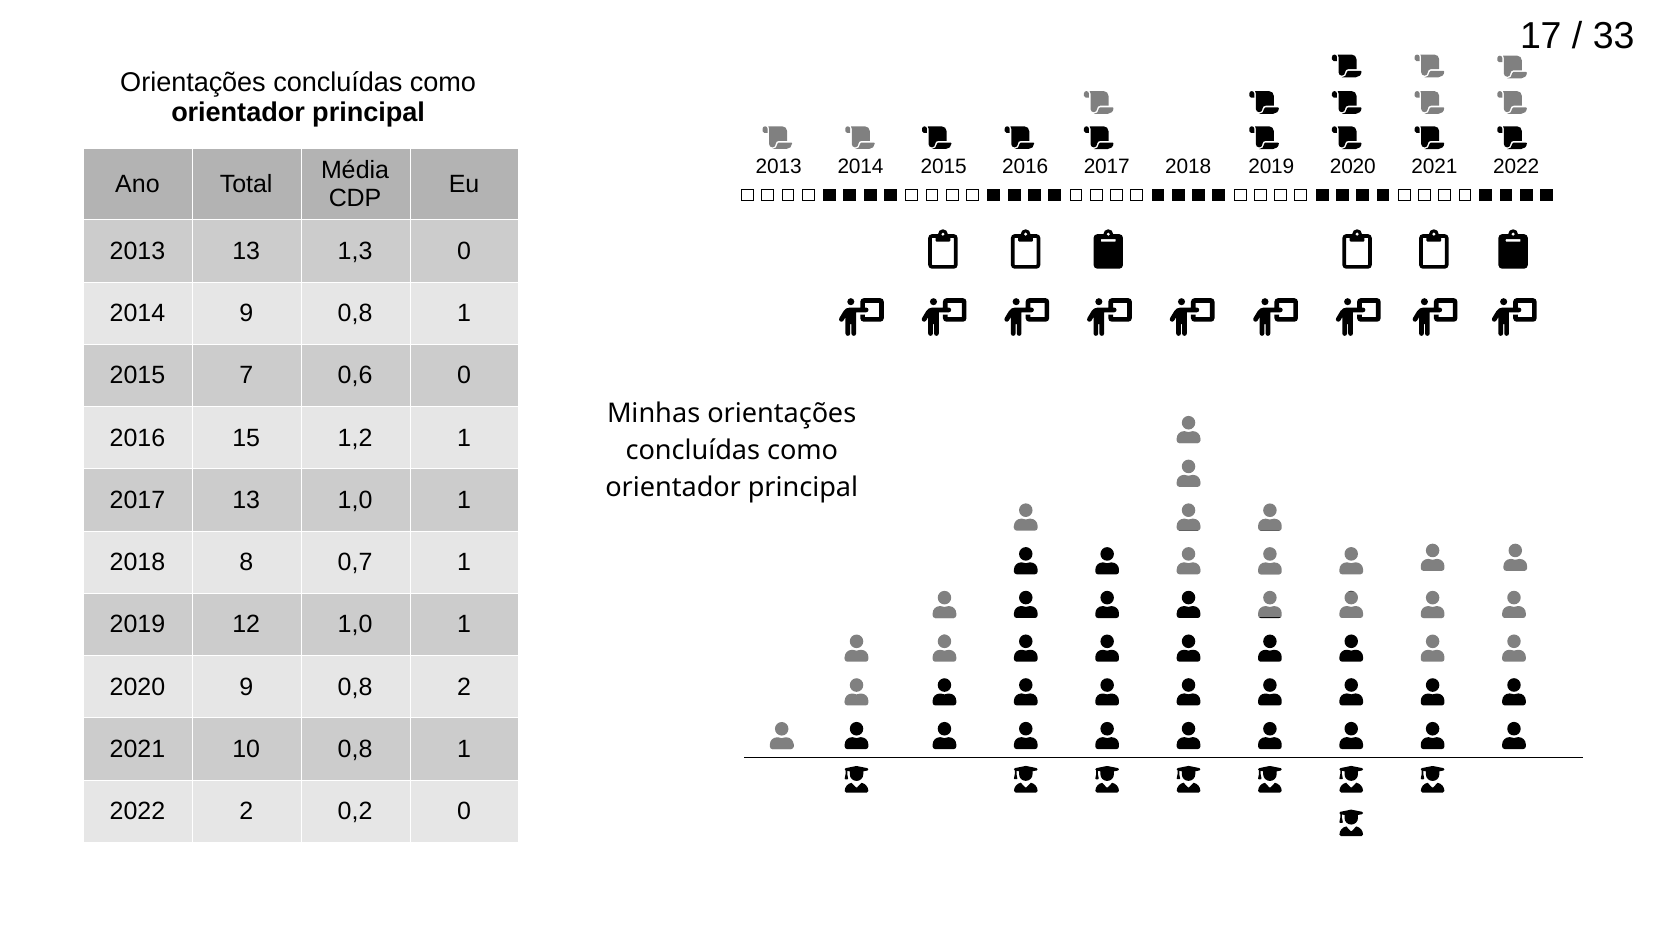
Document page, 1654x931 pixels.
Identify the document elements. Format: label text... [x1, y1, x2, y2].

picture [1167, 298, 1215, 336]
picture [1001, 298, 1050, 336]
picture [1339, 721, 1364, 750]
text_box [1540, 189, 1553, 201]
text_box [1420, 590, 1446, 619]
picture [1419, 229, 1449, 269]
text_box [1338, 547, 1365, 576]
picture [1342, 229, 1372, 269]
picture [1420, 678, 1445, 706]
picture [1339, 765, 1364, 793]
table_cell 9 [193, 656, 301, 717]
text_box [1257, 545, 1284, 575]
text_box [1479, 189, 1492, 201]
table_cell 10 [193, 718, 301, 780]
picture [1339, 634, 1364, 662]
table_header Total [193, 149, 301, 219]
text_box [1008, 189, 1021, 201]
text_box [1501, 634, 1528, 663]
table_cell 0,2 [302, 781, 410, 842]
text_box 2015 [905, 147, 982, 186]
table_cell 2016 [84, 407, 192, 468]
text_box [1174, 458, 1201, 488]
text_box [802, 189, 815, 201]
picture [1095, 634, 1119, 662]
table_cell 2019 [84, 594, 192, 655]
picture [1010, 229, 1041, 269]
table_cell 1,2 [302, 407, 410, 468]
table_cell 2018 [84, 532, 192, 593]
text_box [1152, 189, 1164, 201]
text_box [905, 189, 918, 201]
text_box [1234, 189, 1247, 201]
picture [844, 766, 869, 793]
picture [928, 229, 958, 269]
table_cell 9 [193, 283, 301, 344]
table_cell 2 [411, 656, 518, 717]
picture [1258, 721, 1282, 750]
table_cell 12 [193, 594, 301, 655]
text_box 2017 [1068, 147, 1145, 186]
picture [1093, 229, 1124, 269]
text_box [946, 189, 959, 201]
picture [1258, 766, 1282, 793]
text_box [1459, 189, 1471, 201]
picture [1258, 634, 1282, 662]
text_box [1013, 502, 1040, 532]
table_cell 2015 [84, 345, 192, 406]
picture [1420, 766, 1445, 793]
picture [1095, 766, 1119, 793]
picture [1095, 721, 1119, 750]
picture [1410, 298, 1458, 336]
text_box [1028, 189, 1041, 201]
table_cell 0,8 [302, 718, 410, 780]
table_header Ano [84, 149, 192, 219]
table_cell 1 [411, 594, 518, 655]
text_box [843, 189, 856, 201]
table_cell 15 [193, 407, 301, 468]
text_box [1398, 189, 1411, 201]
table_cell 0,8 [302, 283, 410, 344]
text_box [1174, 414, 1201, 444]
text_box [761, 118, 794, 155]
text_box [1413, 46, 1446, 82]
text_box [761, 189, 774, 201]
text_box [1070, 189, 1082, 201]
text_box [1274, 189, 1287, 201]
picture [1013, 678, 1038, 706]
table_header Eu [411, 149, 518, 219]
picture [1333, 298, 1381, 336]
picture [1013, 765, 1038, 793]
text_box [1438, 189, 1451, 201]
picture [932, 721, 957, 750]
picture [1489, 298, 1537, 336]
text_box [1192, 189, 1205, 201]
text_box [1356, 189, 1369, 201]
text_box [1496, 47, 1529, 119]
text_box [1172, 189, 1185, 201]
table_cell 2022 [84, 781, 192, 842]
text_box 2022 [1478, 147, 1555, 186]
table_cell 0 [411, 781, 518, 842]
picture [1339, 809, 1364, 837]
picture [1249, 89, 1279, 116]
text_box 2019 [1233, 147, 1310, 186]
text_box Orientações concluídas como orientador principal [105, 59, 500, 135]
table_cell 1,0 [302, 469, 410, 531]
text_box [926, 189, 938, 201]
picture [1176, 590, 1201, 618]
text_box [1338, 591, 1365, 621]
picture [1339, 678, 1364, 706]
text_box [823, 189, 836, 201]
picture [1013, 721, 1038, 750]
picture [1095, 547, 1119, 575]
text_box [1083, 83, 1115, 119]
table_cell 2014 [84, 283, 192, 344]
text_box [1520, 189, 1533, 201]
picture [1176, 765, 1201, 793]
table_cell 0,6 [302, 345, 410, 406]
picture [1497, 124, 1527, 151]
text_box [1294, 189, 1307, 201]
table_cell 0 [411, 220, 518, 282]
text_box [1502, 542, 1529, 572]
table_cell 2020 [84, 656, 192, 717]
text_box [1420, 634, 1446, 663]
text_box [966, 189, 979, 201]
table_cell 8 [193, 532, 301, 593]
picture [1176, 721, 1201, 750]
picture [1176, 678, 1201, 706]
text_box [1413, 83, 1446, 119]
picture [922, 124, 952, 151]
picture [1331, 52, 1362, 79]
table_cell 13 [193, 469, 301, 531]
text_box [767, 720, 794, 750]
picture [1420, 721, 1445, 750]
picture [1249, 124, 1279, 151]
table_cell 2021 [84, 718, 192, 780]
text_box [1336, 189, 1349, 201]
text_box 2018 [1150, 147, 1227, 186]
table_cell 2 [193, 781, 301, 842]
text_box Minhas orientações concluídas como orientador principal [590, 366, 886, 532]
text_box [1418, 189, 1431, 201]
picture [1013, 590, 1038, 618]
table_cell 2013 [84, 220, 192, 282]
text_box [1257, 501, 1284, 531]
table_header Média CDP [302, 149, 410, 219]
table_cell 2017 [84, 469, 192, 531]
table_cell 0,7 [302, 532, 410, 593]
picture [1095, 590, 1119, 619]
text_box [864, 189, 877, 201]
table_cell 1 [411, 407, 518, 468]
picture [836, 298, 884, 336]
picture [932, 678, 957, 706]
picture [844, 721, 869, 750]
picture [1095, 678, 1119, 706]
text_box 2020 [1315, 147, 1391, 186]
text_box [1254, 189, 1267, 201]
picture [1331, 89, 1362, 116]
picture [1502, 721, 1526, 750]
text_box [844, 118, 876, 155]
table_cell 0 [411, 345, 518, 406]
table_cell 1,3 [302, 220, 410, 282]
text_box [1420, 542, 1446, 572]
picture [919, 298, 967, 336]
table_cell 1 [411, 469, 518, 531]
picture [1498, 229, 1528, 269]
text_box [931, 634, 958, 664]
text_box [1316, 189, 1329, 201]
text_box 2016 [987, 147, 1064, 186]
text_box [1501, 590, 1528, 619]
text_box [1110, 189, 1123, 201]
table_cell 13 [193, 220, 301, 282]
text_box [987, 189, 1000, 201]
table_cell 0,8 [302, 656, 410, 717]
picture [1084, 298, 1132, 336]
picture [1414, 124, 1445, 151]
text_box 2021 [1396, 147, 1473, 186]
text_box <number> / 33 [1375, 0, 1654, 71]
text_box [741, 189, 754, 201]
picture [1258, 678, 1282, 706]
picture [1013, 634, 1038, 662]
text_box [782, 189, 794, 201]
table_cell 7 [193, 345, 301, 406]
text_box [1090, 189, 1103, 201]
table_cell 1 [411, 283, 518, 344]
text_box [1212, 189, 1225, 201]
text_box 2014 [822, 147, 899, 186]
picture [1331, 124, 1362, 151]
text_box [1130, 189, 1143, 201]
table_cell 1 [411, 718, 518, 780]
text_box [844, 677, 871, 707]
text_box 2013 [740, 147, 817, 186]
text_box [1174, 501, 1201, 531]
picture [1083, 124, 1114, 151]
text_box [1500, 189, 1512, 201]
picture [1013, 547, 1038, 575]
table_cell 1,0 [302, 594, 410, 655]
text_box [884, 189, 897, 201]
text_box [931, 589, 958, 619]
text_box [1048, 189, 1061, 201]
text_box [1377, 189, 1389, 201]
picture [1250, 298, 1299, 336]
picture [1502, 678, 1526, 706]
table_cell 1 [411, 532, 518, 593]
text_box [1257, 588, 1284, 618]
picture [1004, 124, 1035, 151]
text_box [1174, 546, 1201, 576]
text_box [844, 633, 871, 663]
picture [1176, 634, 1201, 662]
